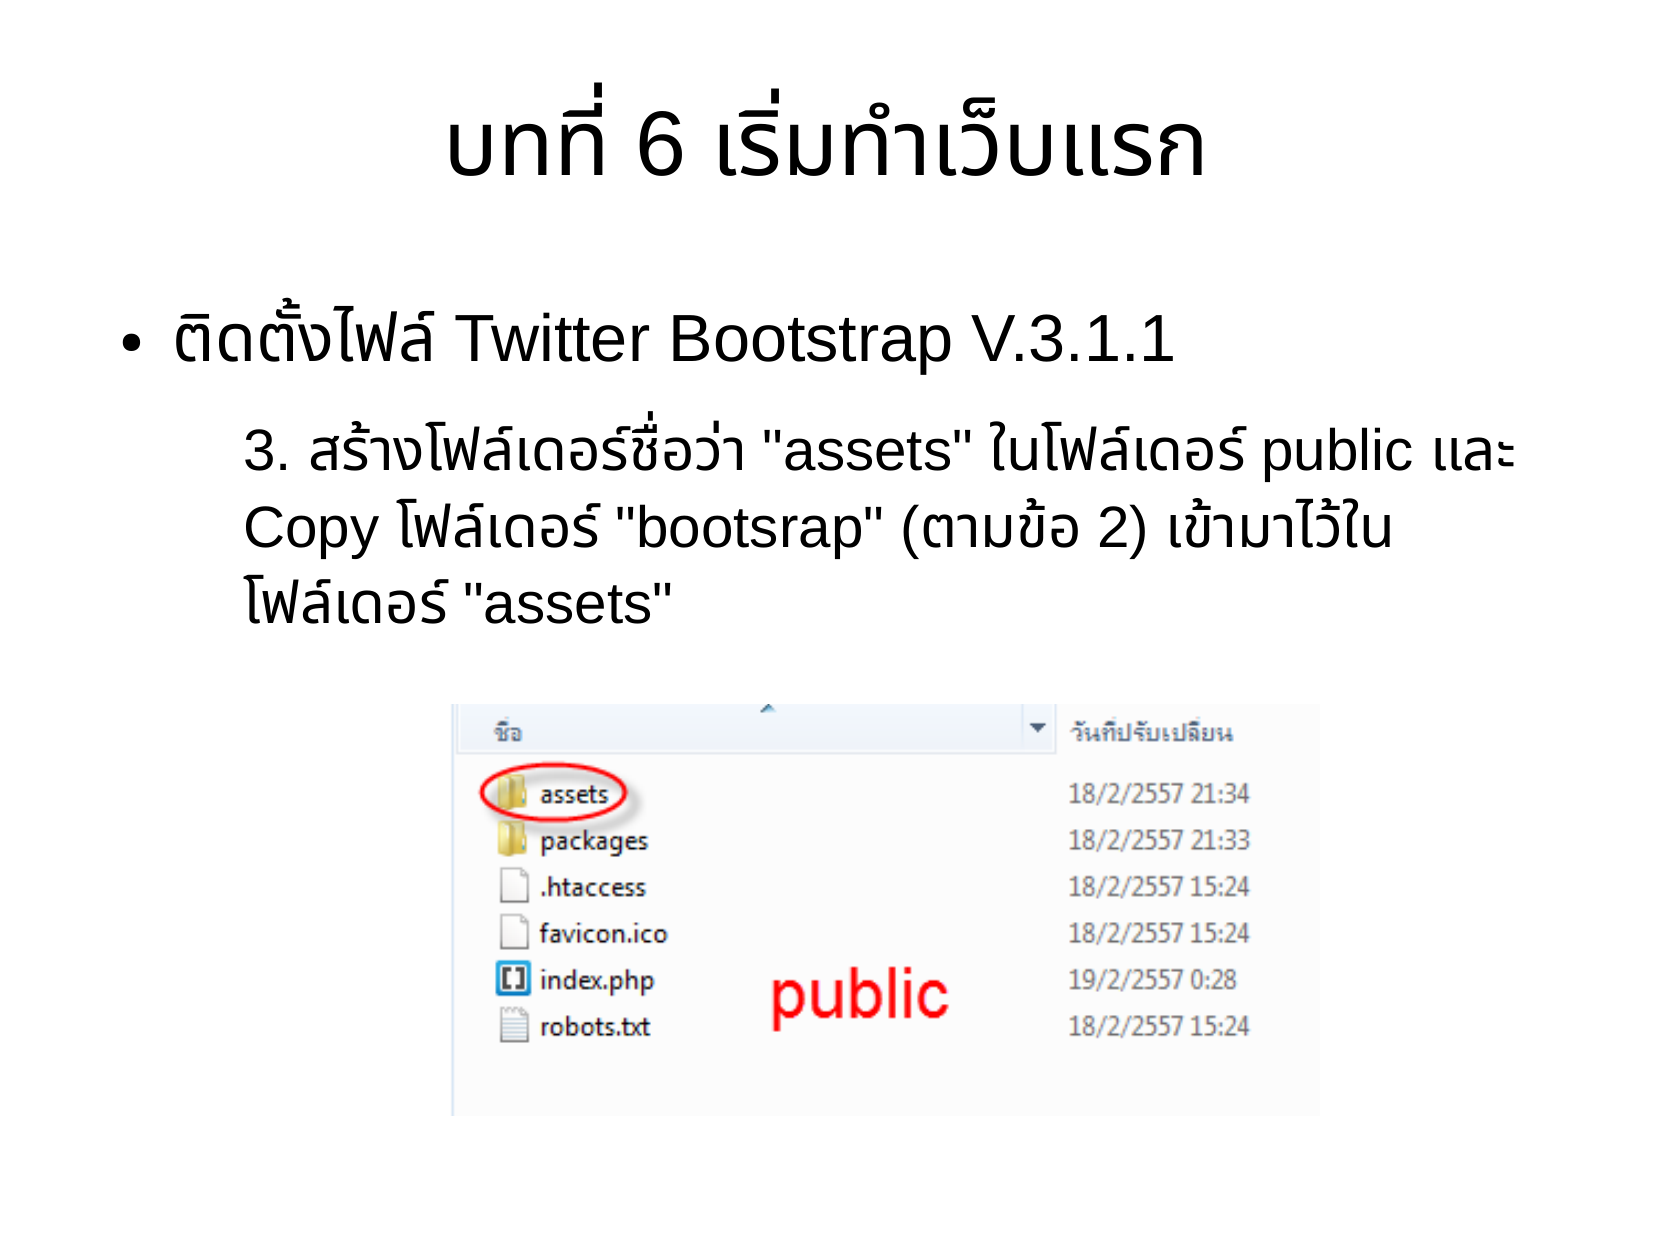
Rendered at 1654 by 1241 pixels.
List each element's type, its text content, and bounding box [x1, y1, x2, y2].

picture [450, 704, 1320, 1116]
list ติดตั้งไฟล์ Twitter Bootstrap V.3.1.1 3. สร้างโฟล์เดอร์ชื่อว่า "assets" ในโฟล์เดอร์ public และ Copy โฟล์เดอร์ "bootsrap" (ตามข้อ 2) เข้ามาไว้ในโฟล์เดอร์ "assets" [101, 300, 1591, 1021]
title บทที่ 6 เริ่มทำเว็บแรก [82, 49, 1571, 257]
